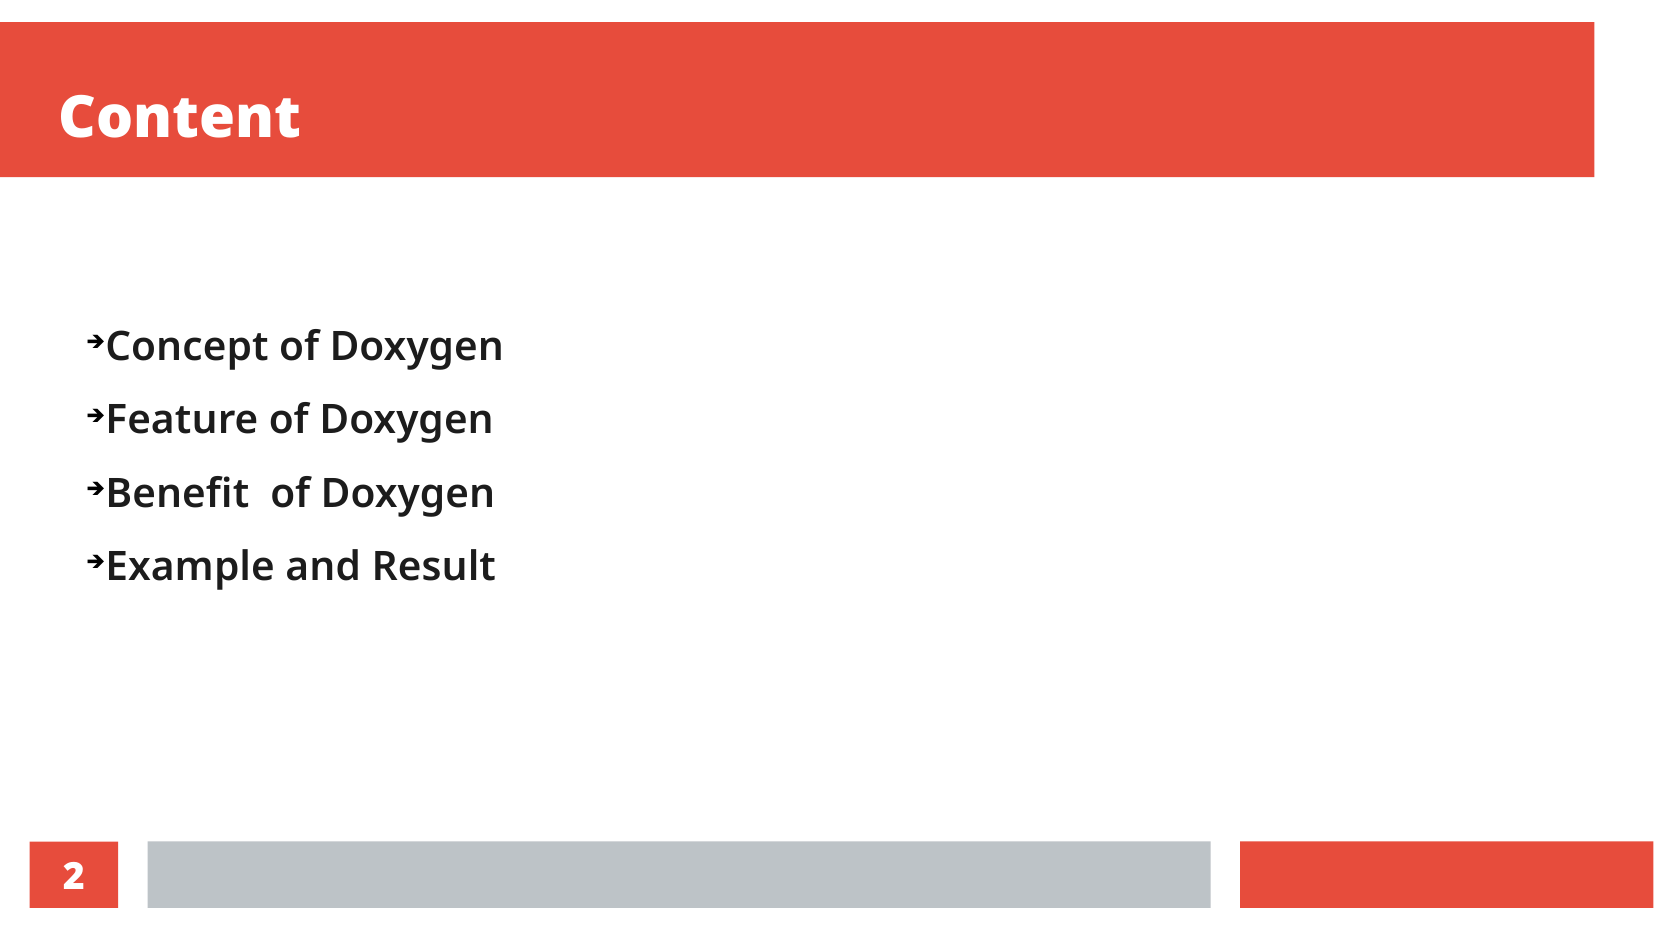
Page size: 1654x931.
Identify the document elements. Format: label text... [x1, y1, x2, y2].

title Content [59, 44, 1595, 156]
list Concept of Doxygen Feature of Doxygen Benefit of Doxygen Example and Result [59, 243, 1565, 820]
